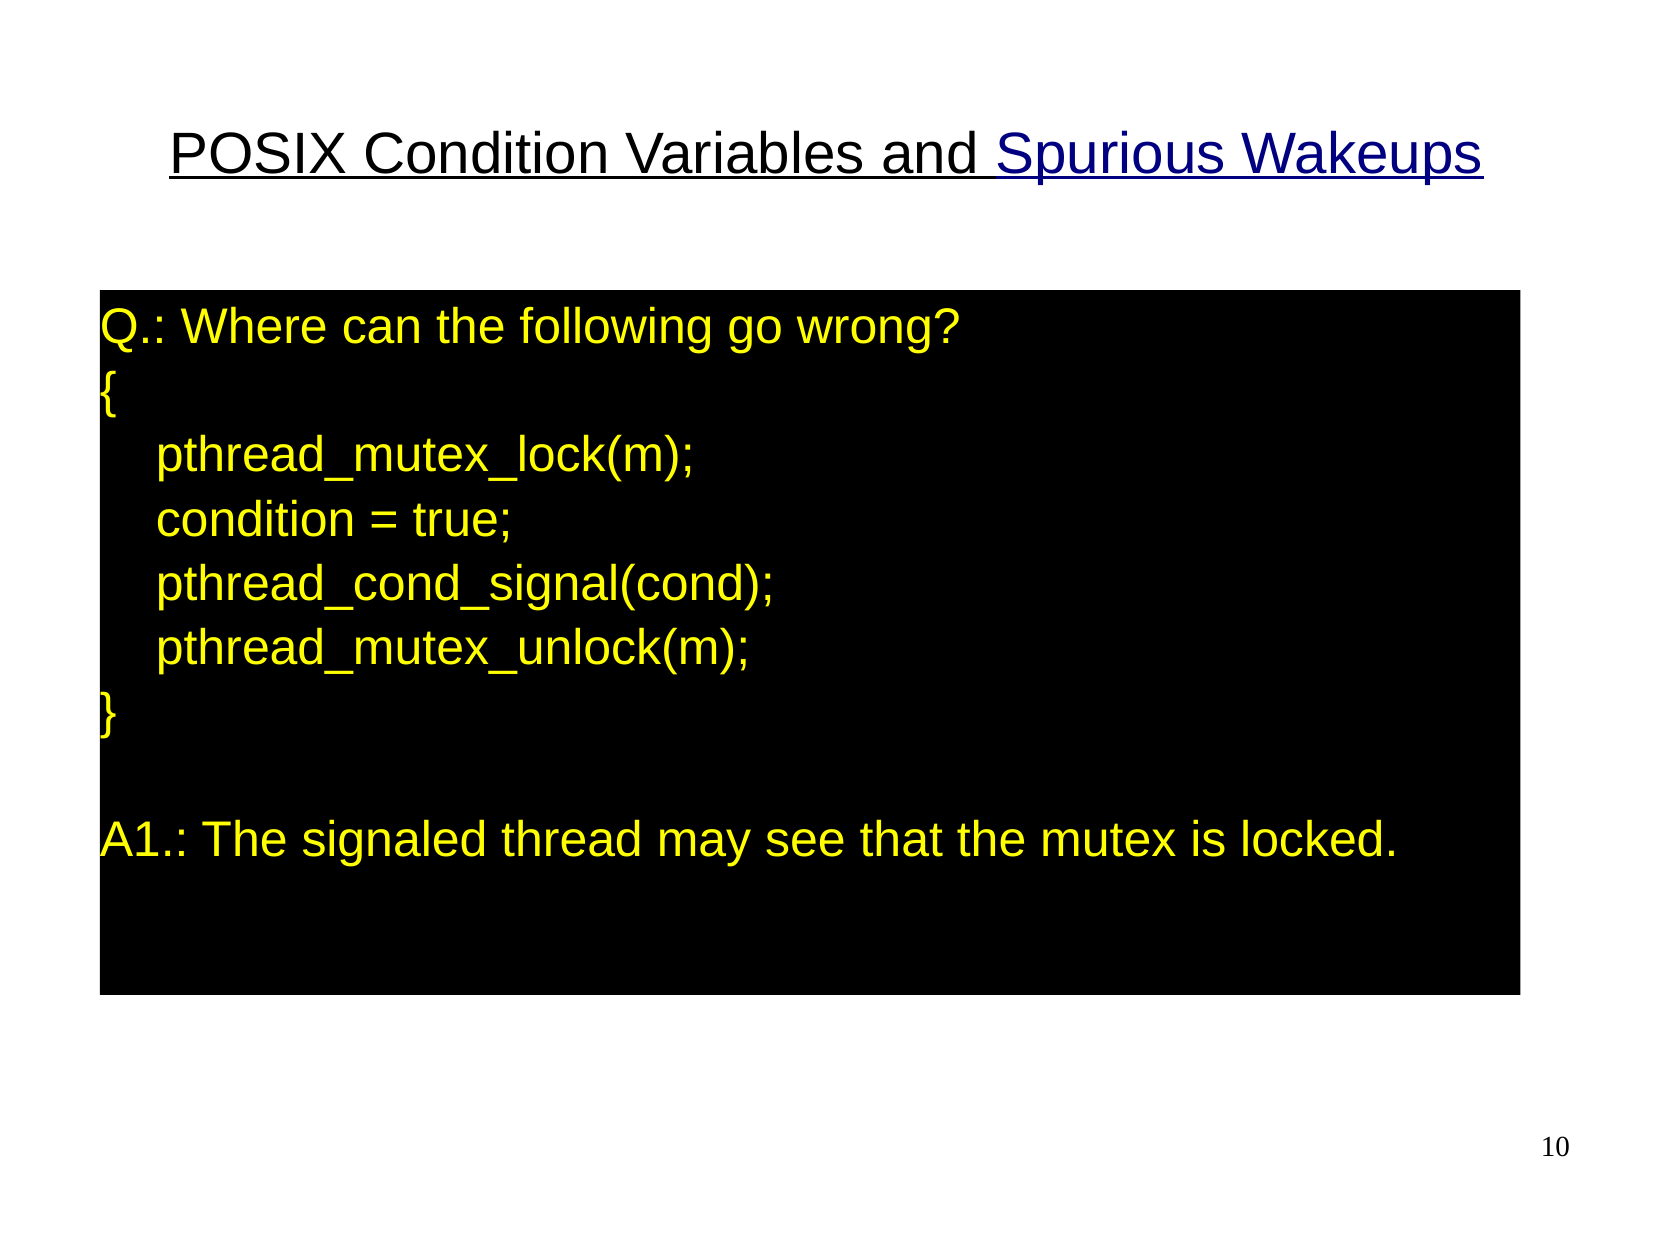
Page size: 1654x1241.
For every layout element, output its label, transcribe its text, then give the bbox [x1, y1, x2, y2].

list Q.: Where can the following go wrong? { pthread_mutex_lock(m); condition = true; pthread_cond_signal(cond); pthread_mutex_unlock(m); } A1.: The signaled thread may see that the mutex is locked. [99, 290, 1521, 995]
title POSIX Condition Variables and Spurious Wakeups [82, 49, 1571, 257]
